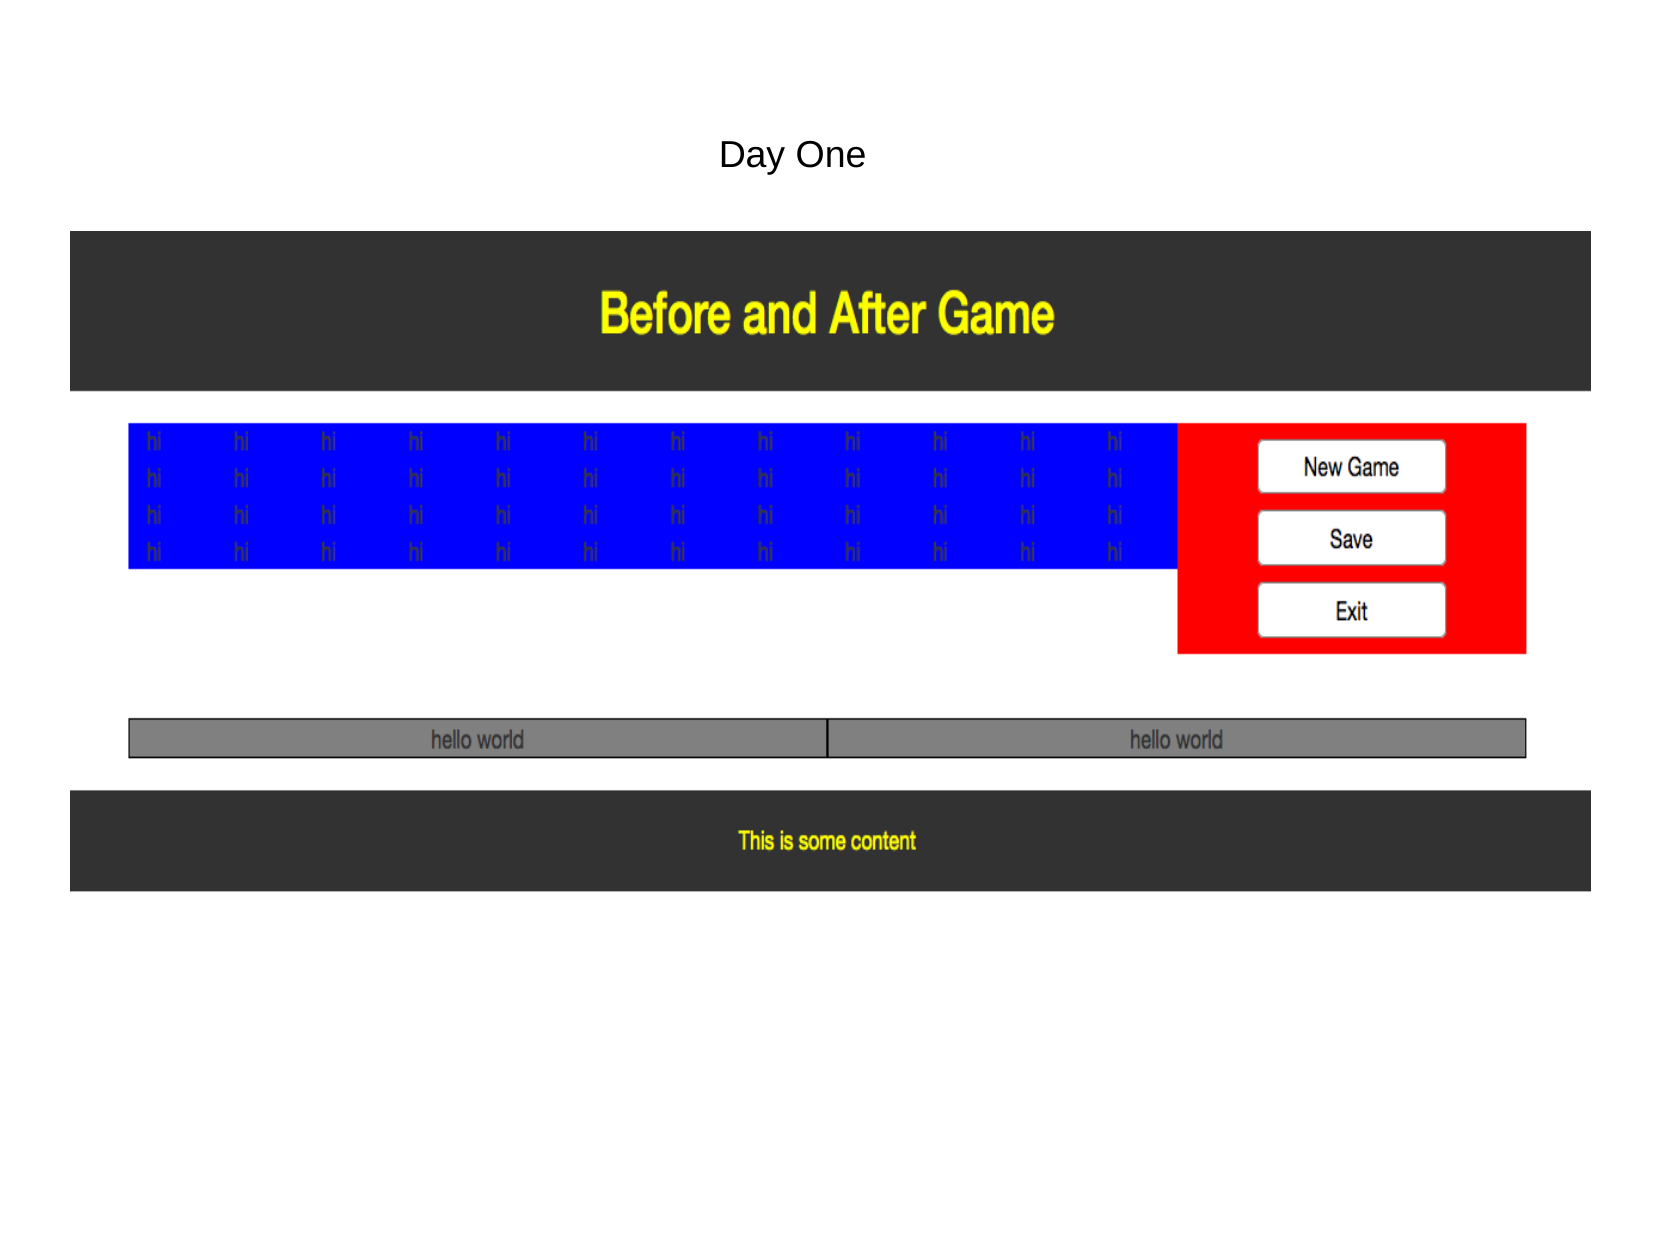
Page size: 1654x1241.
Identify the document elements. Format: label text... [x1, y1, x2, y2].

picture [70, 231, 1591, 975]
text_box Day One [704, 126, 882, 184]
